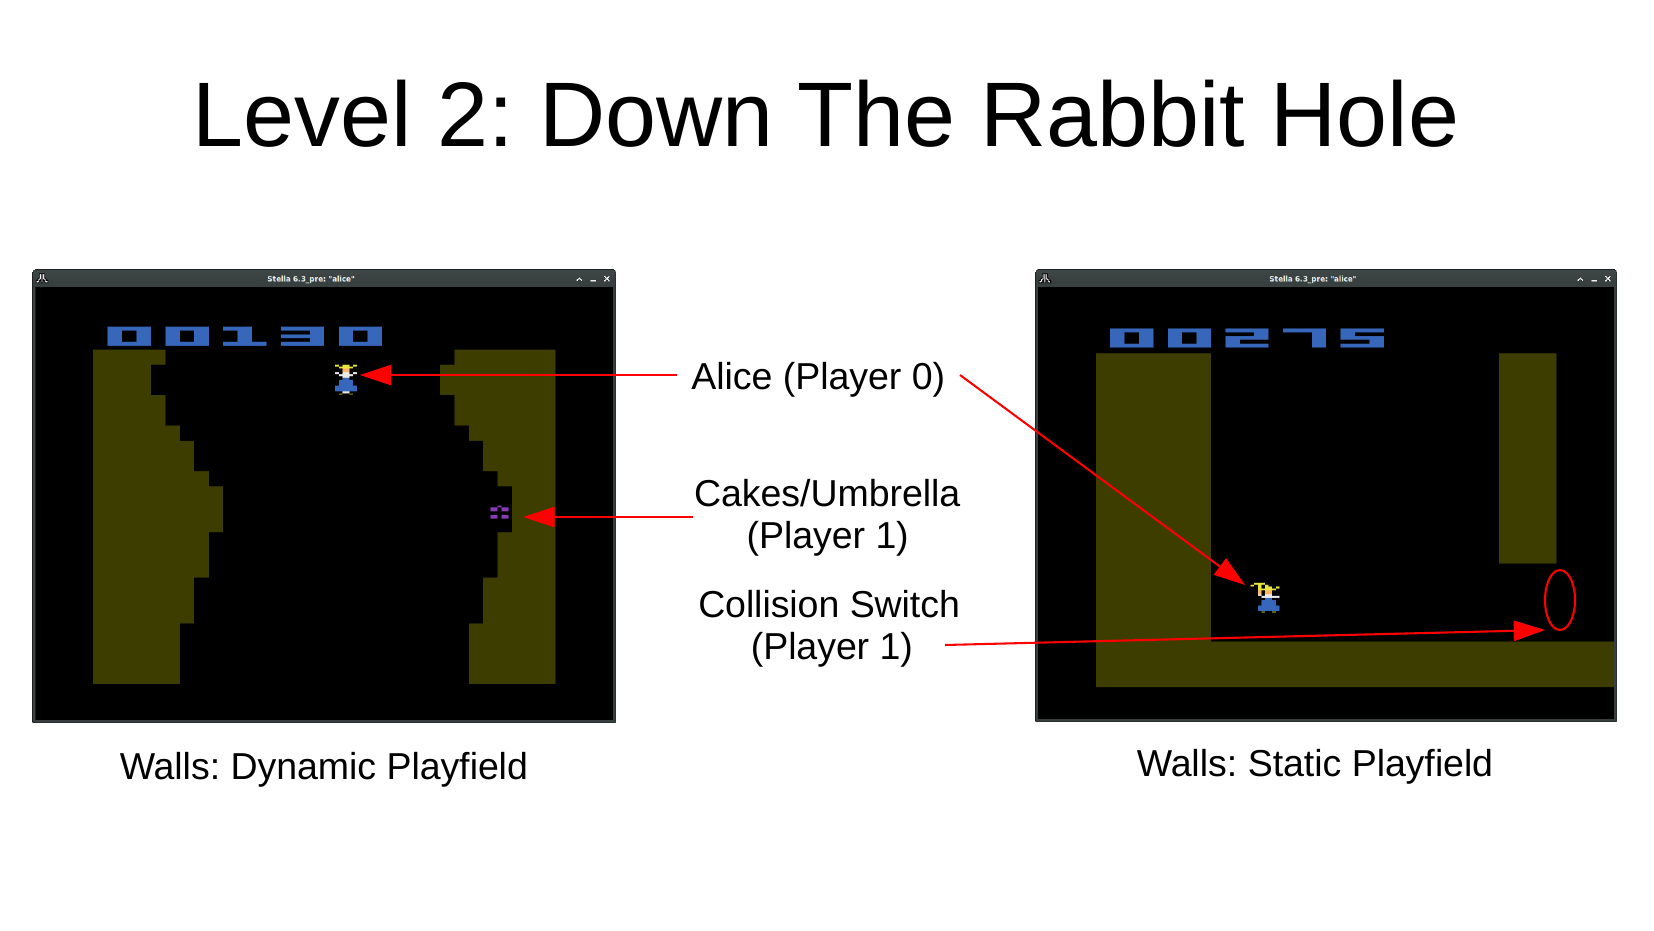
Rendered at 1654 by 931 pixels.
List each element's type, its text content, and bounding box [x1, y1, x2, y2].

text_box Cakes/Umbrella (Player 1) [679, 465, 976, 564]
text_box Walls: Static Playfield [1122, 735, 1509, 792]
text_box Walls: Dynamic Playfield [105, 738, 543, 796]
text_box Collision Switch (Player 1) [683, 576, 976, 676]
text_box Alice (Player 0) [676, 348, 961, 406]
picture [1035, 269, 1617, 722]
picture [32, 269, 616, 723]
title Level 2: Down The Rabbit Hole [82, 37, 1571, 193]
